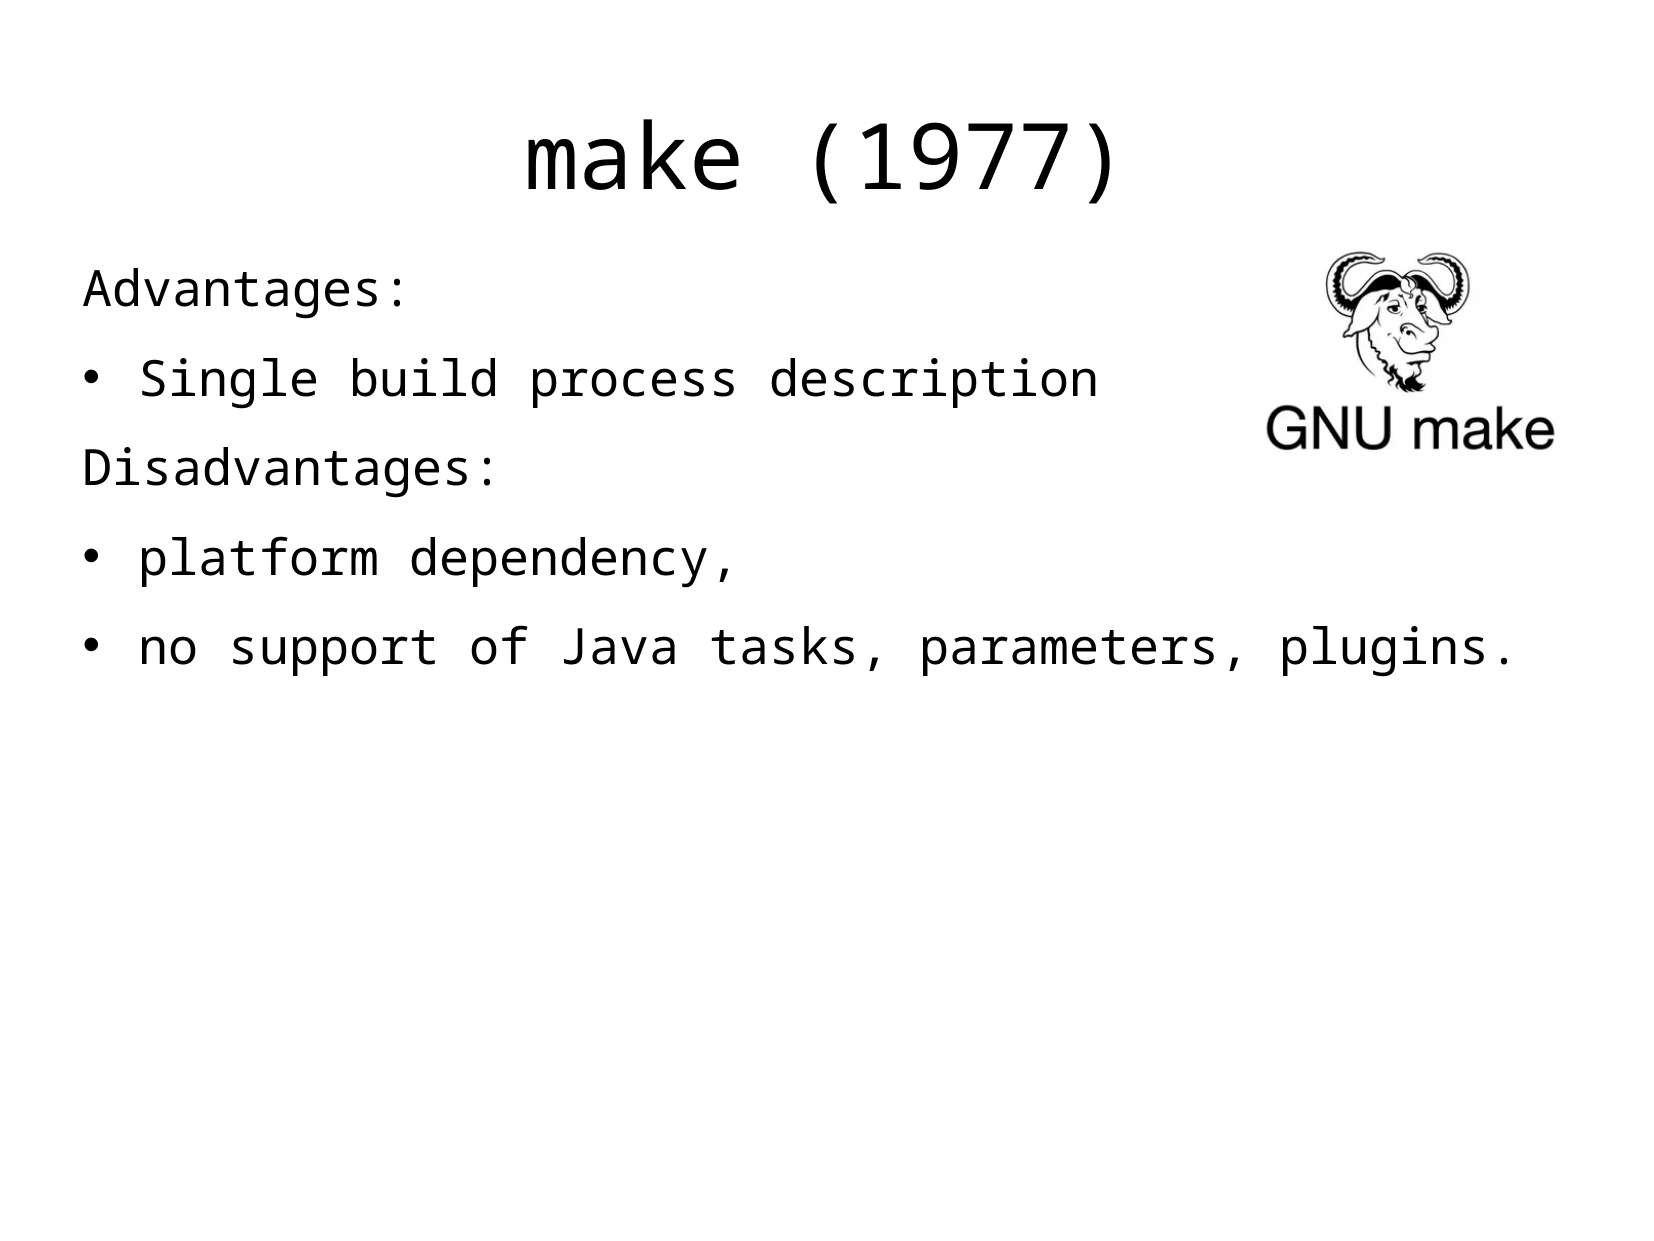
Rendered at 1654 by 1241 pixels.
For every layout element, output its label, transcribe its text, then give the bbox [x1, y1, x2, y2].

picture [1240, 236, 1571, 462]
title make (1977) [82, 49, 1571, 256]
text_box Advantages: Single build process description Disadvantages: platform dependency, no support of Java tasks, parameters, plugins. [82, 256, 1571, 1228]
